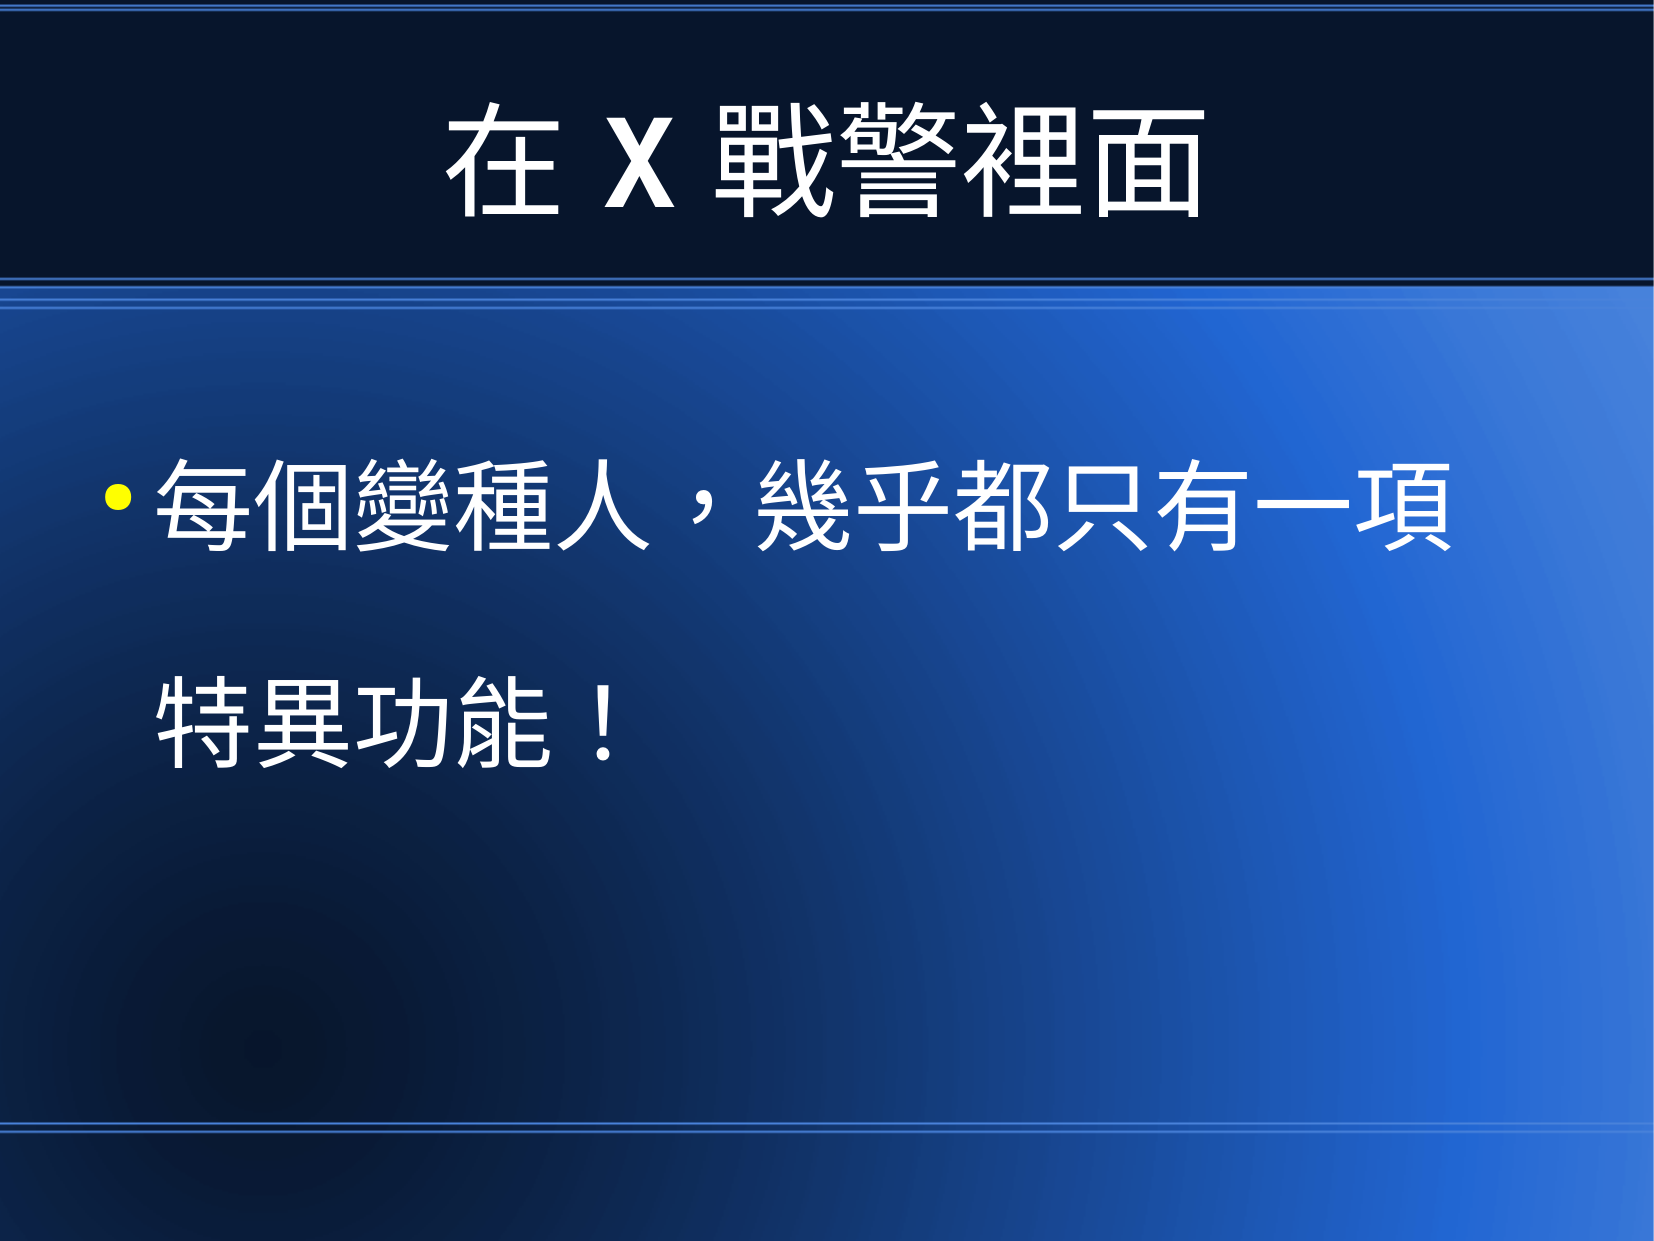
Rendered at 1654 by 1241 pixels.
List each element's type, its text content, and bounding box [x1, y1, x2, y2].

picture [0, 0, 1654, 1241]
title 在X戰警裡面 [82, 49, 1571, 257]
list 每個變種人，幾乎都只有一項 特異功能！ [82, 355, 1595, 1241]
